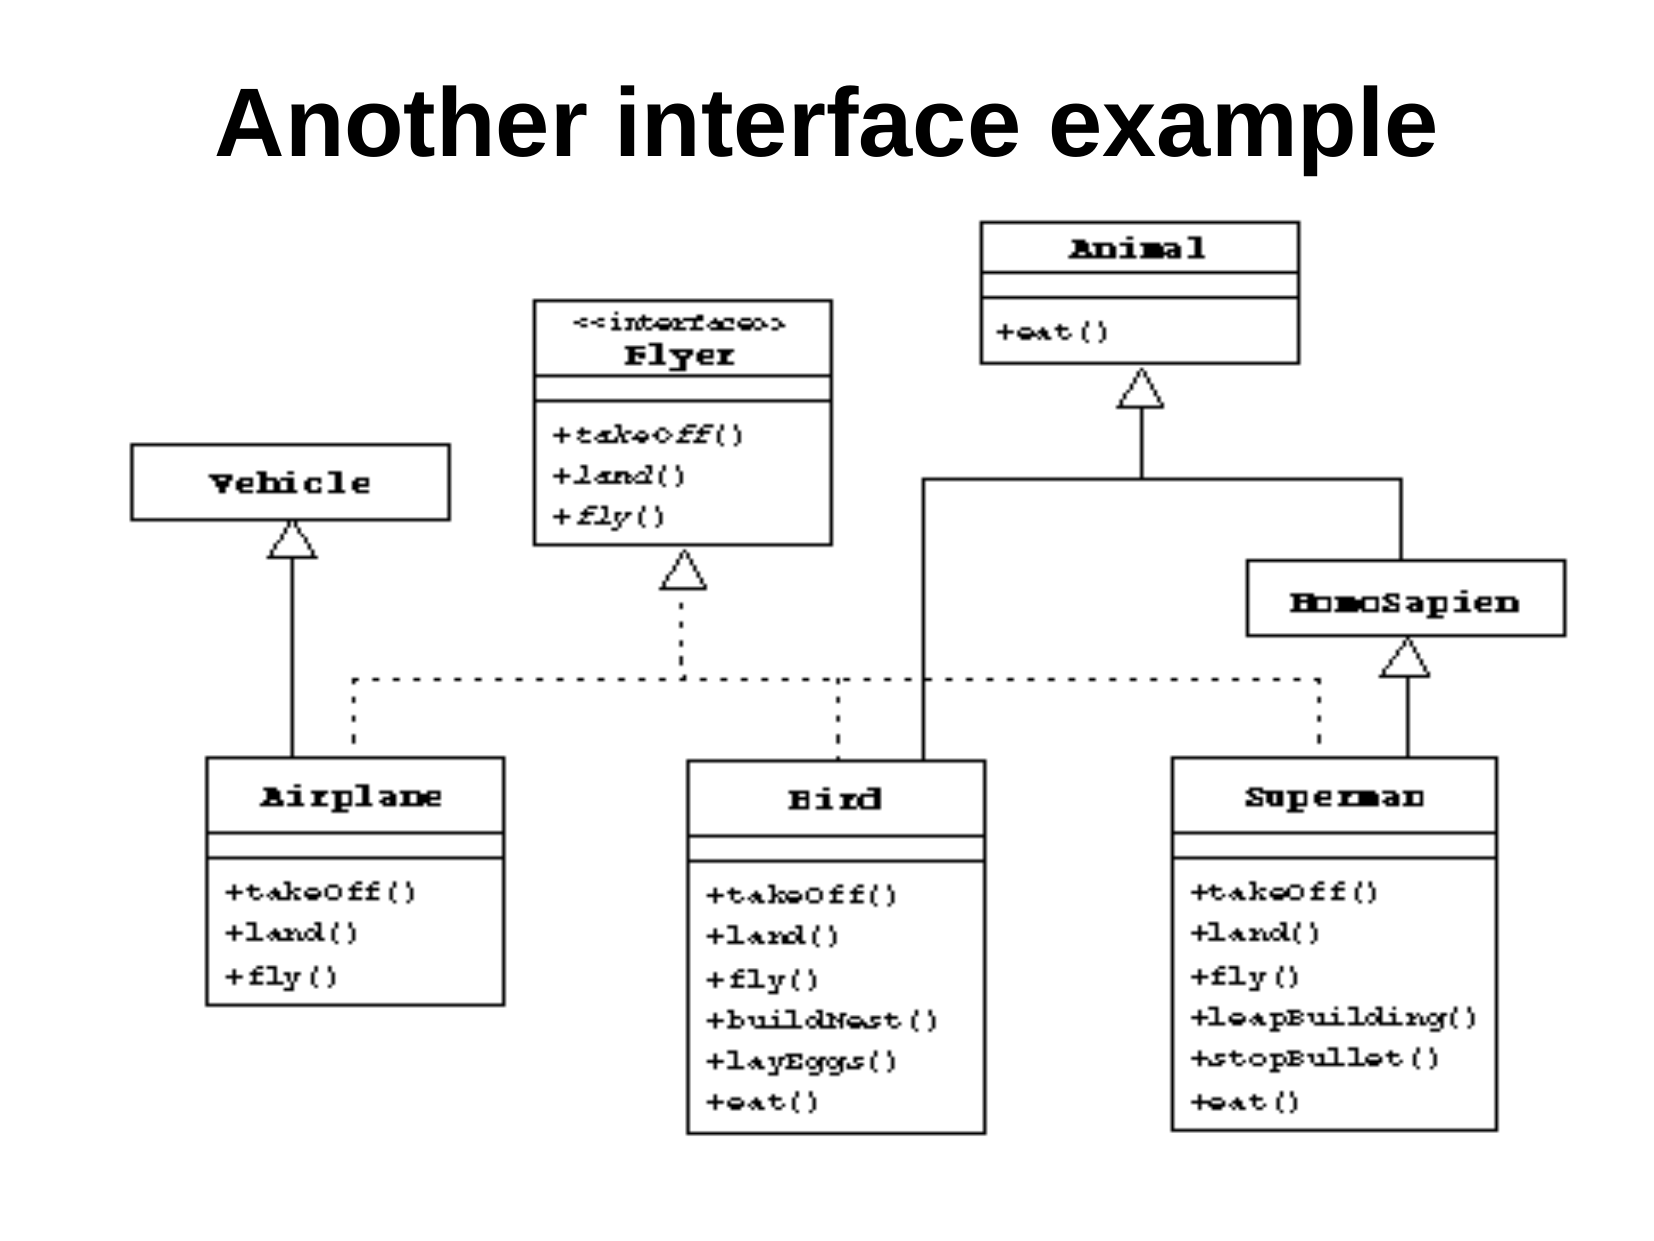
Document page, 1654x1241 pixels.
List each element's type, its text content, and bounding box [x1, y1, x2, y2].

title Another interface example [82, 49, 1571, 196]
picture [70, 200, 1595, 1158]
